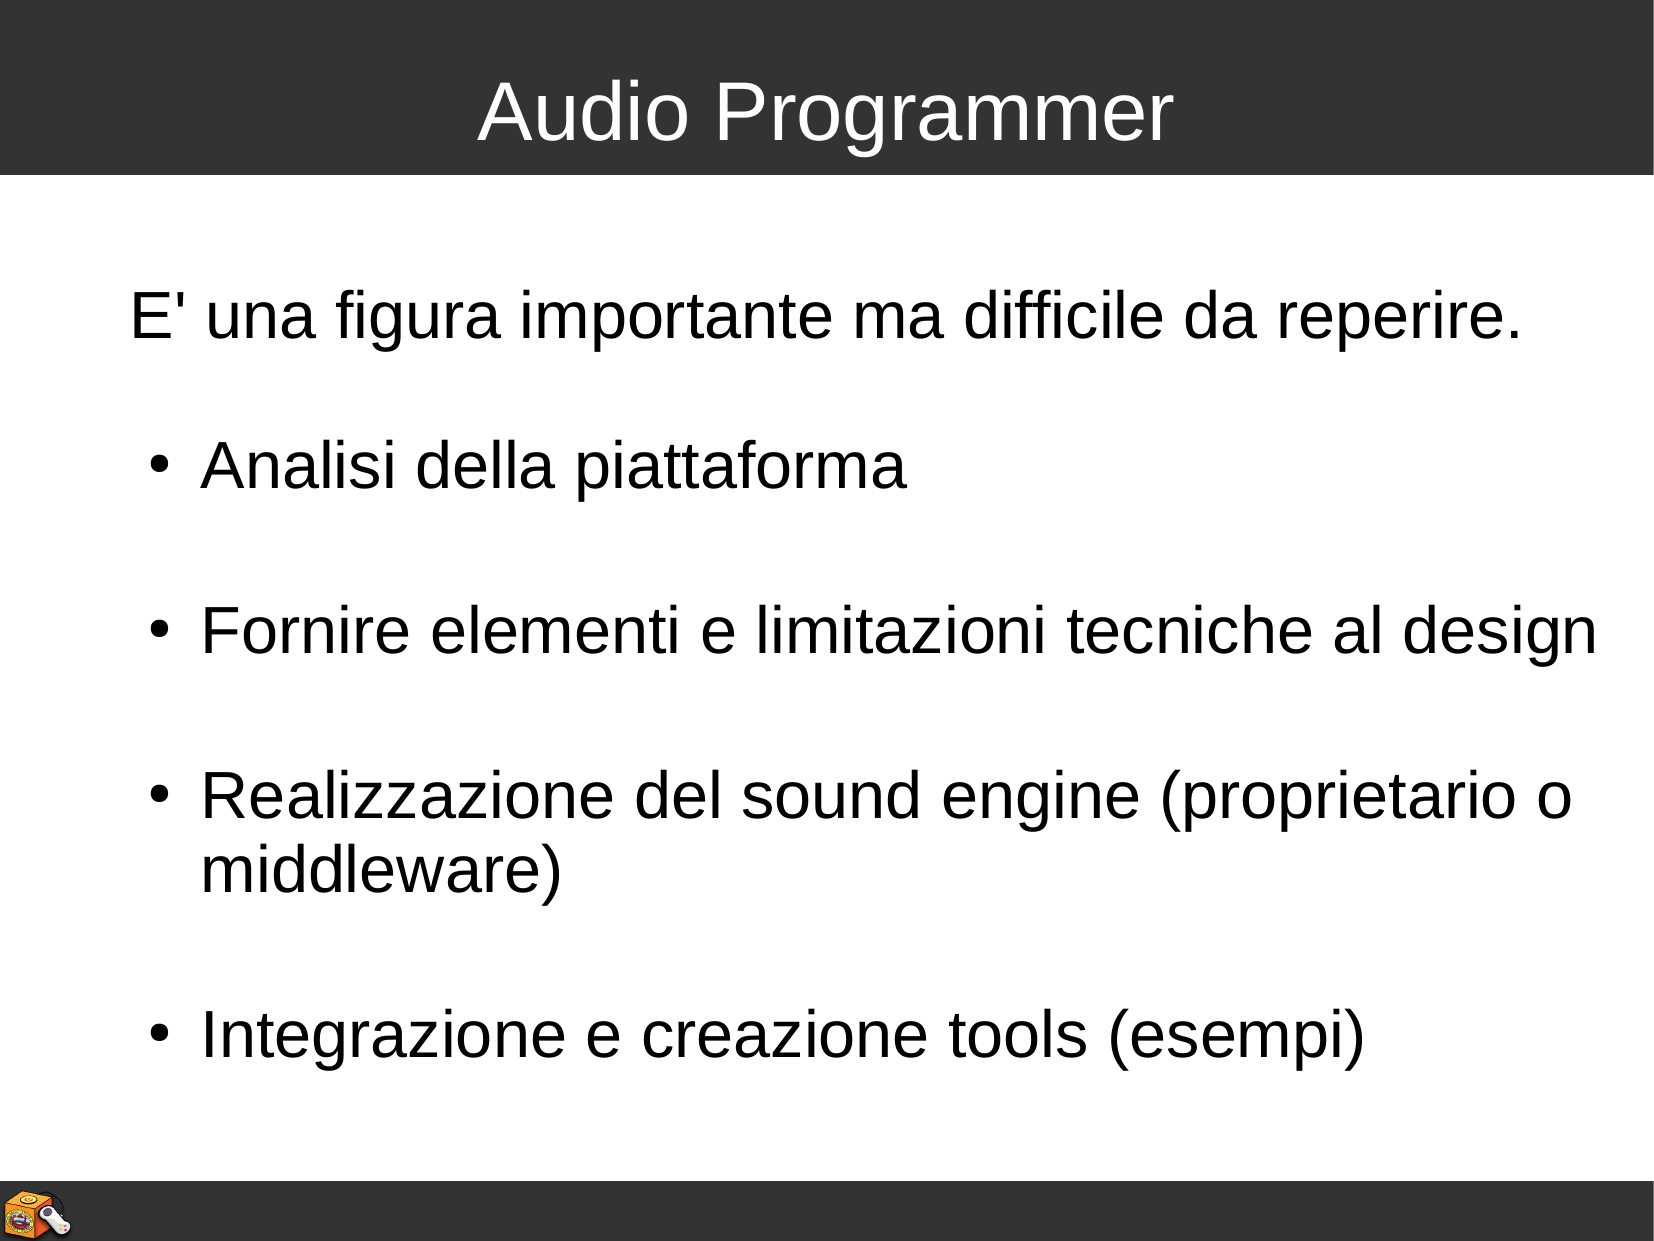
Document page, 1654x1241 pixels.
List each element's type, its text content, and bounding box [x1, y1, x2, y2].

picture [0, 1181, 1654, 1241]
subtitle E' una figura importante ma difficile da reperire. Analisi della piattaforma Fornire elementi e limitazioni tecniche al design Realizzazione del sound engine (proprietario o middleware) Integrazione e creazione tools (esempi) [129, 278, 1619, 1073]
picture [0, 0, 1654, 175]
title Audio Programmer [82, 15, 1571, 208]
